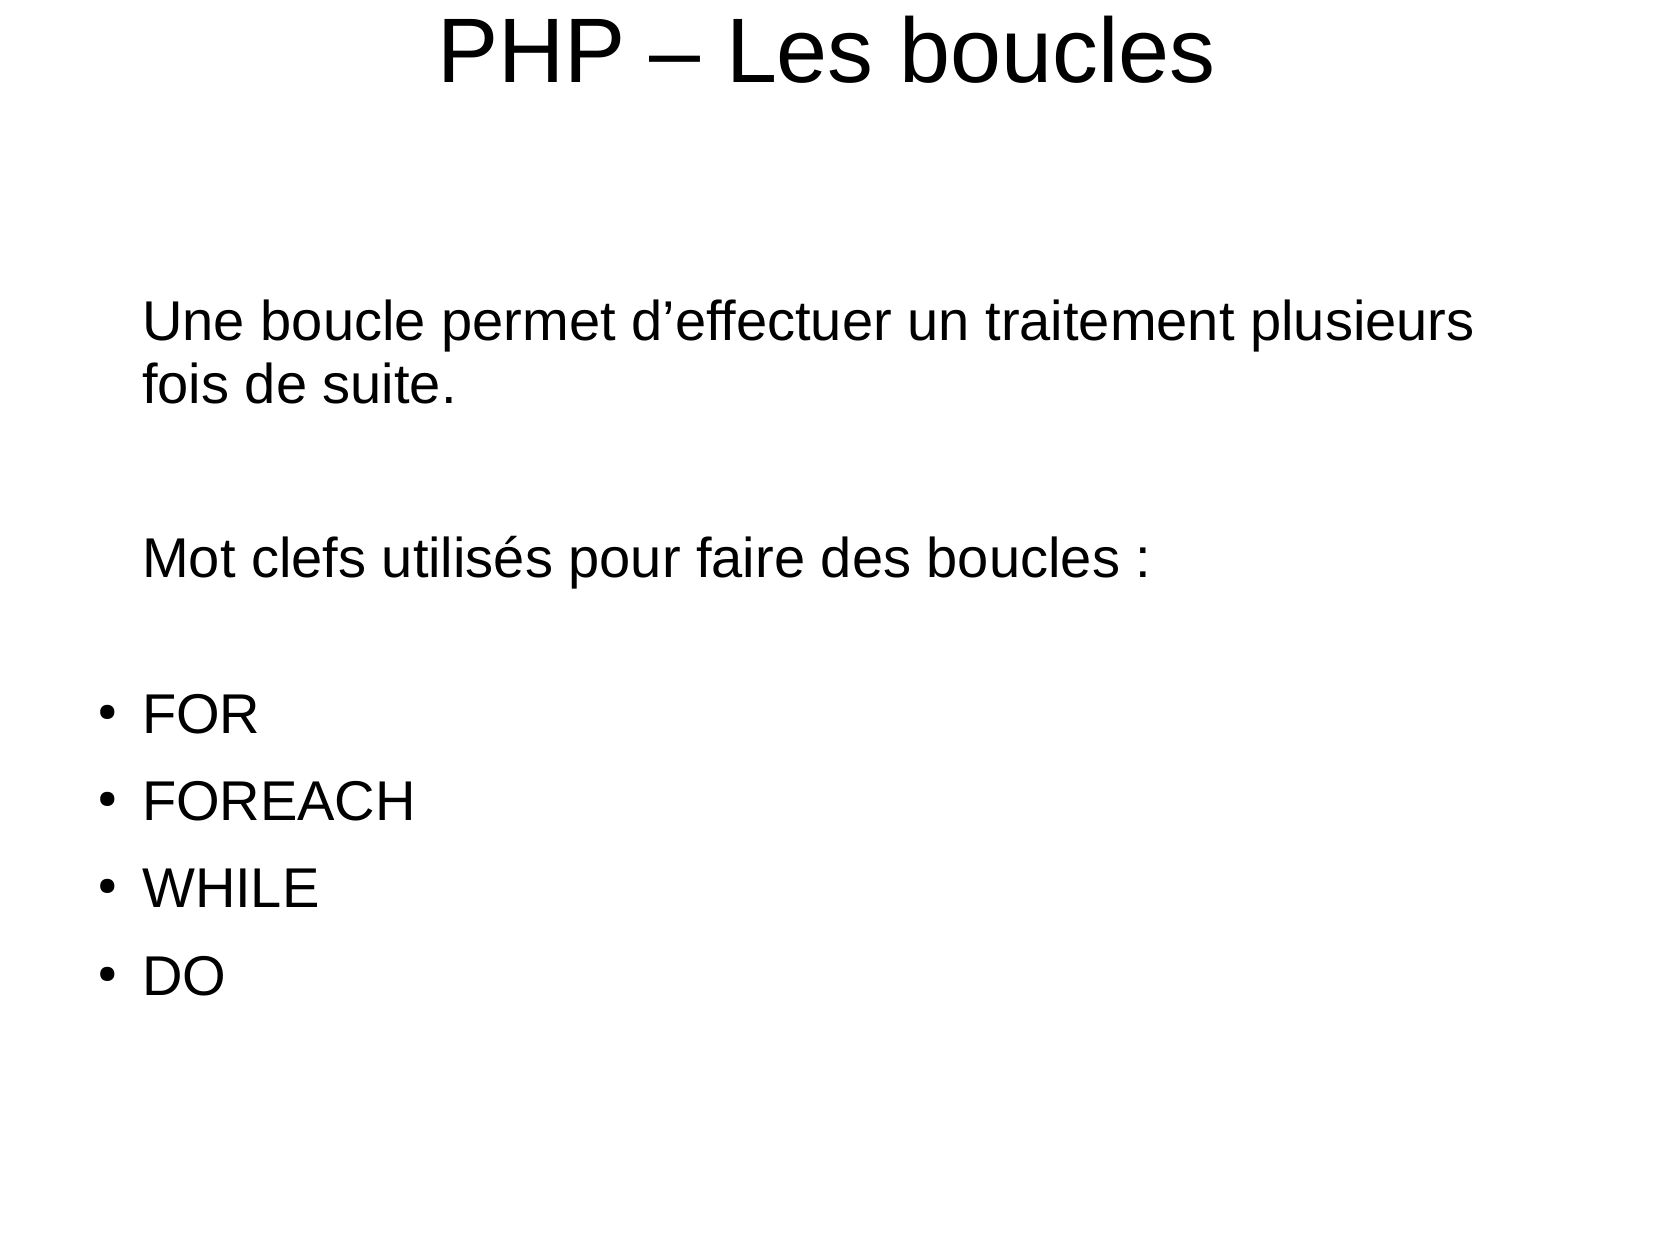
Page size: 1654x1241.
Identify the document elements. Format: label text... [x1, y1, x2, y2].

list Une boucle permet d’effectuer un traitement plusieurs fois de suite. Mot clefs utilisés pour faire des boucles : FOR FOREACH WHILE DO [82, 290, 1571, 1010]
title PHP – Les boucles [82, 0, 1571, 290]
